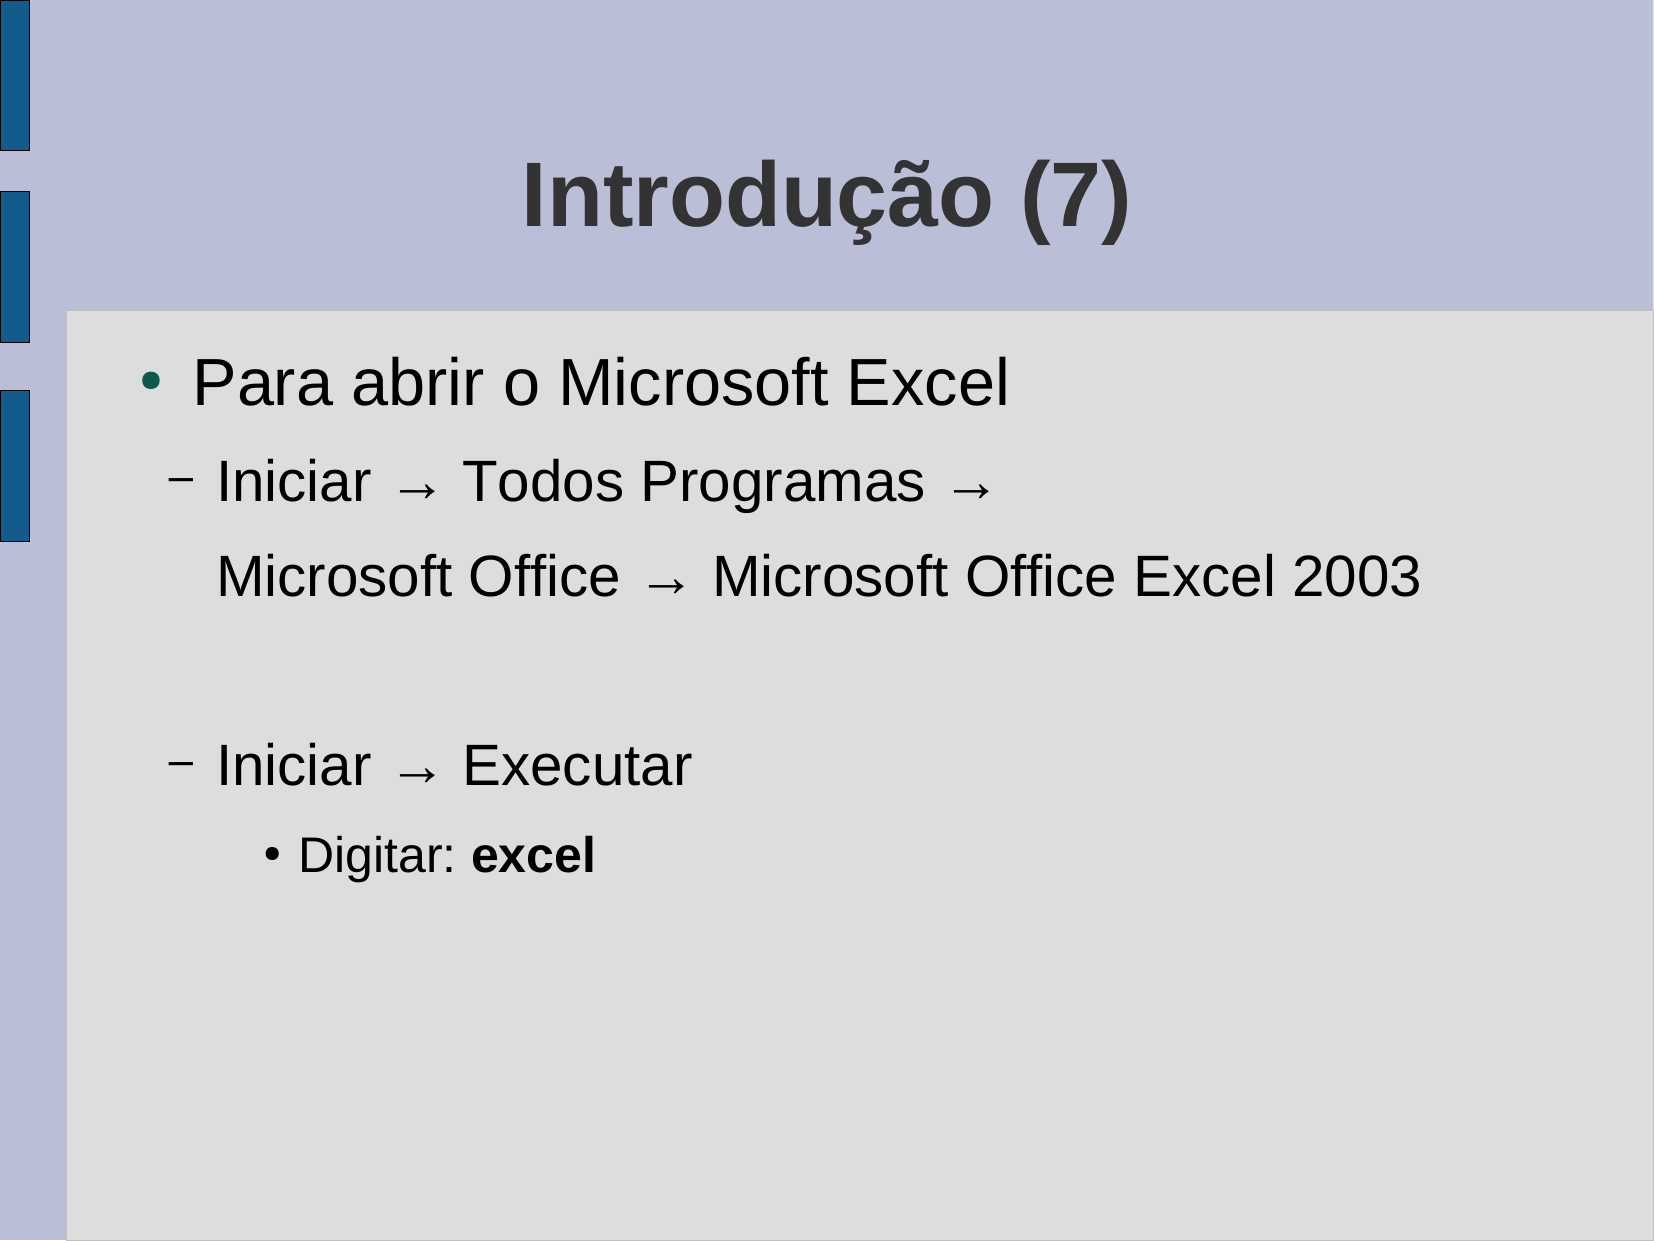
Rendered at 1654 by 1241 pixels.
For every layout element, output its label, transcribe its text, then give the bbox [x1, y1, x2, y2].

list Para abrir o Microsoft Excel Iniciar → Todos Programas → Microsoft Office → Microsoft Office Excel 2003 Iniciar → Executar Digitar: excel [121, 344, 1534, 1112]
title Introdução (7) [121, 98, 1534, 291]
